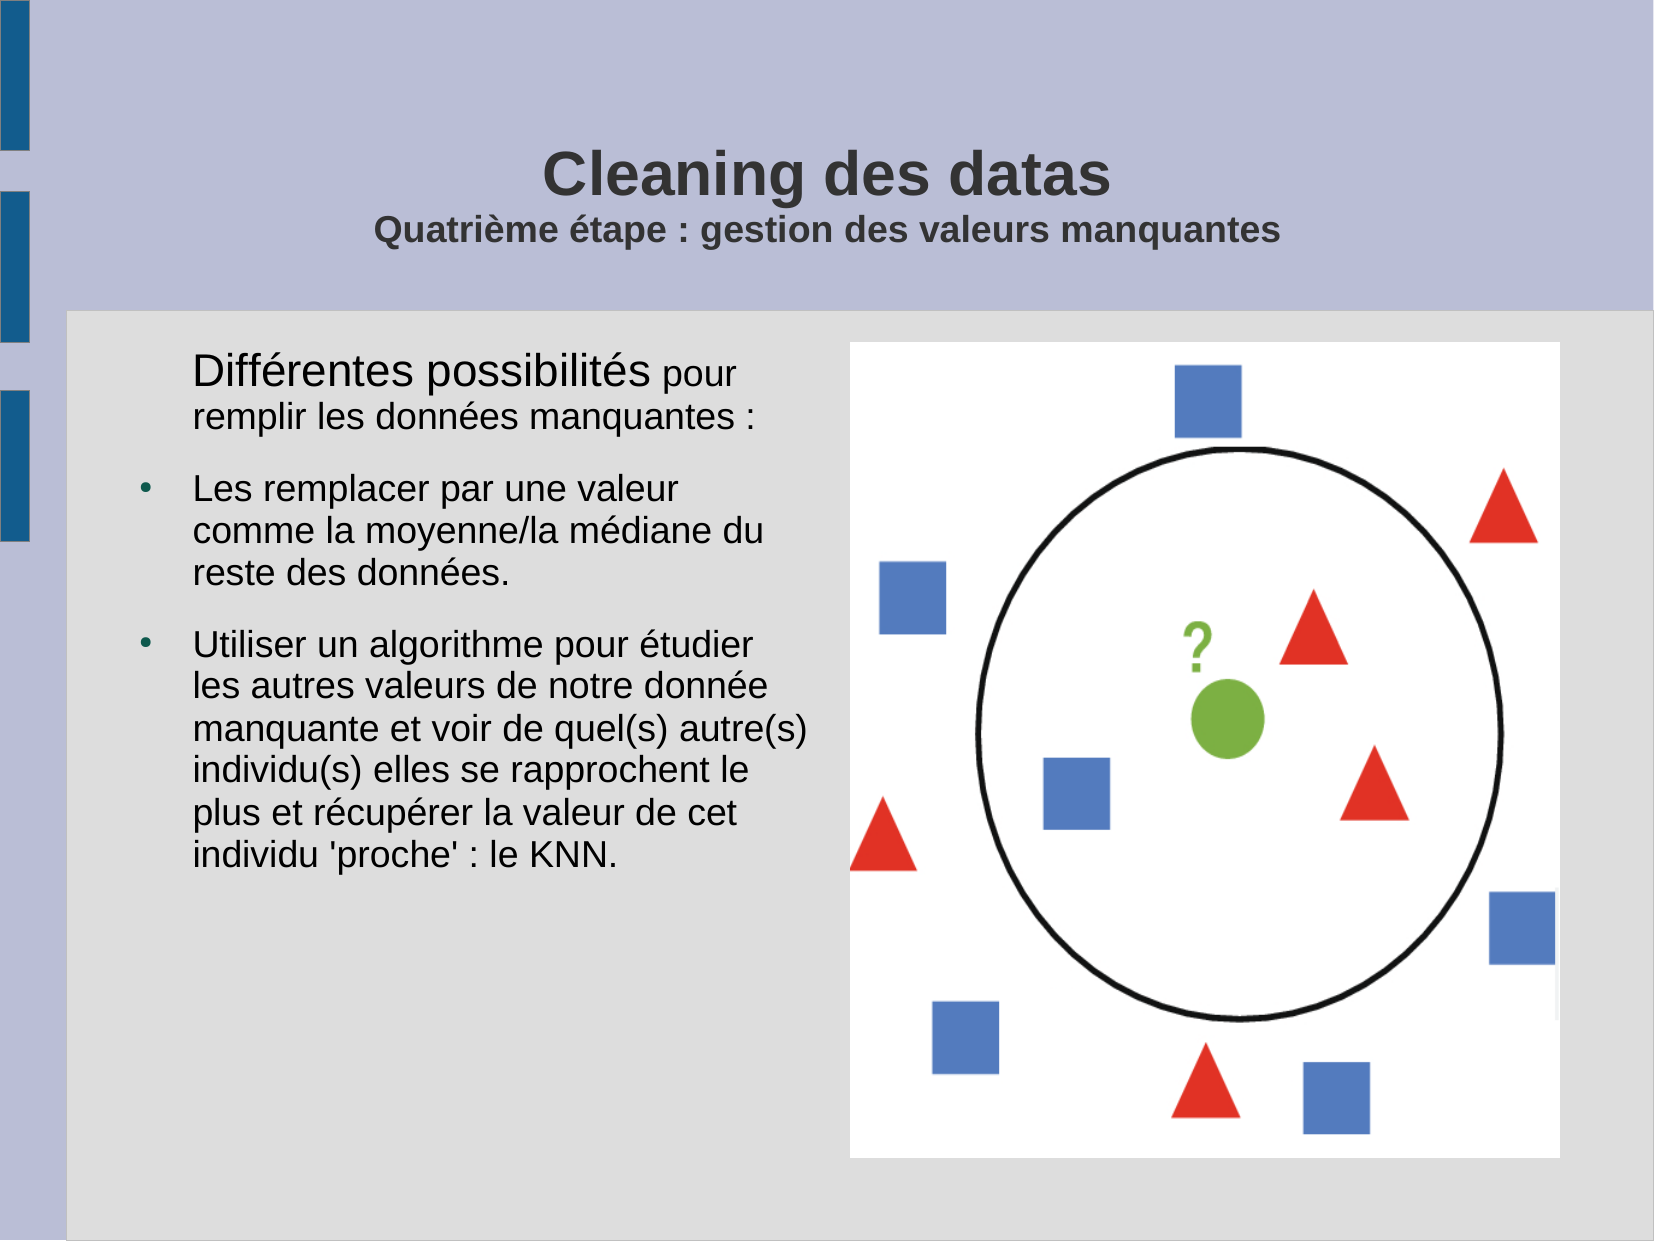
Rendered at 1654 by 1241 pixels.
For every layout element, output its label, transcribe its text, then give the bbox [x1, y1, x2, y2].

list Différentes possibilités pour remplir les données manquantes : Les remplacer par une valeur comme la moyenne/la médiane du reste des données. Utiliser un algorithme pour étudier les autres valeurs de notre donnée manquante et voir de quel(s) autre(s) individu(s) elles se rapprochent le plus et récupérer la valeur de cet individu 'proche' : le KNN. [121, 344, 811, 1127]
picture [850, 342, 1560, 1158]
title Cleaning des datas Quatrième étape : gestion des valeurs manquantes [121, 91, 1534, 299]
